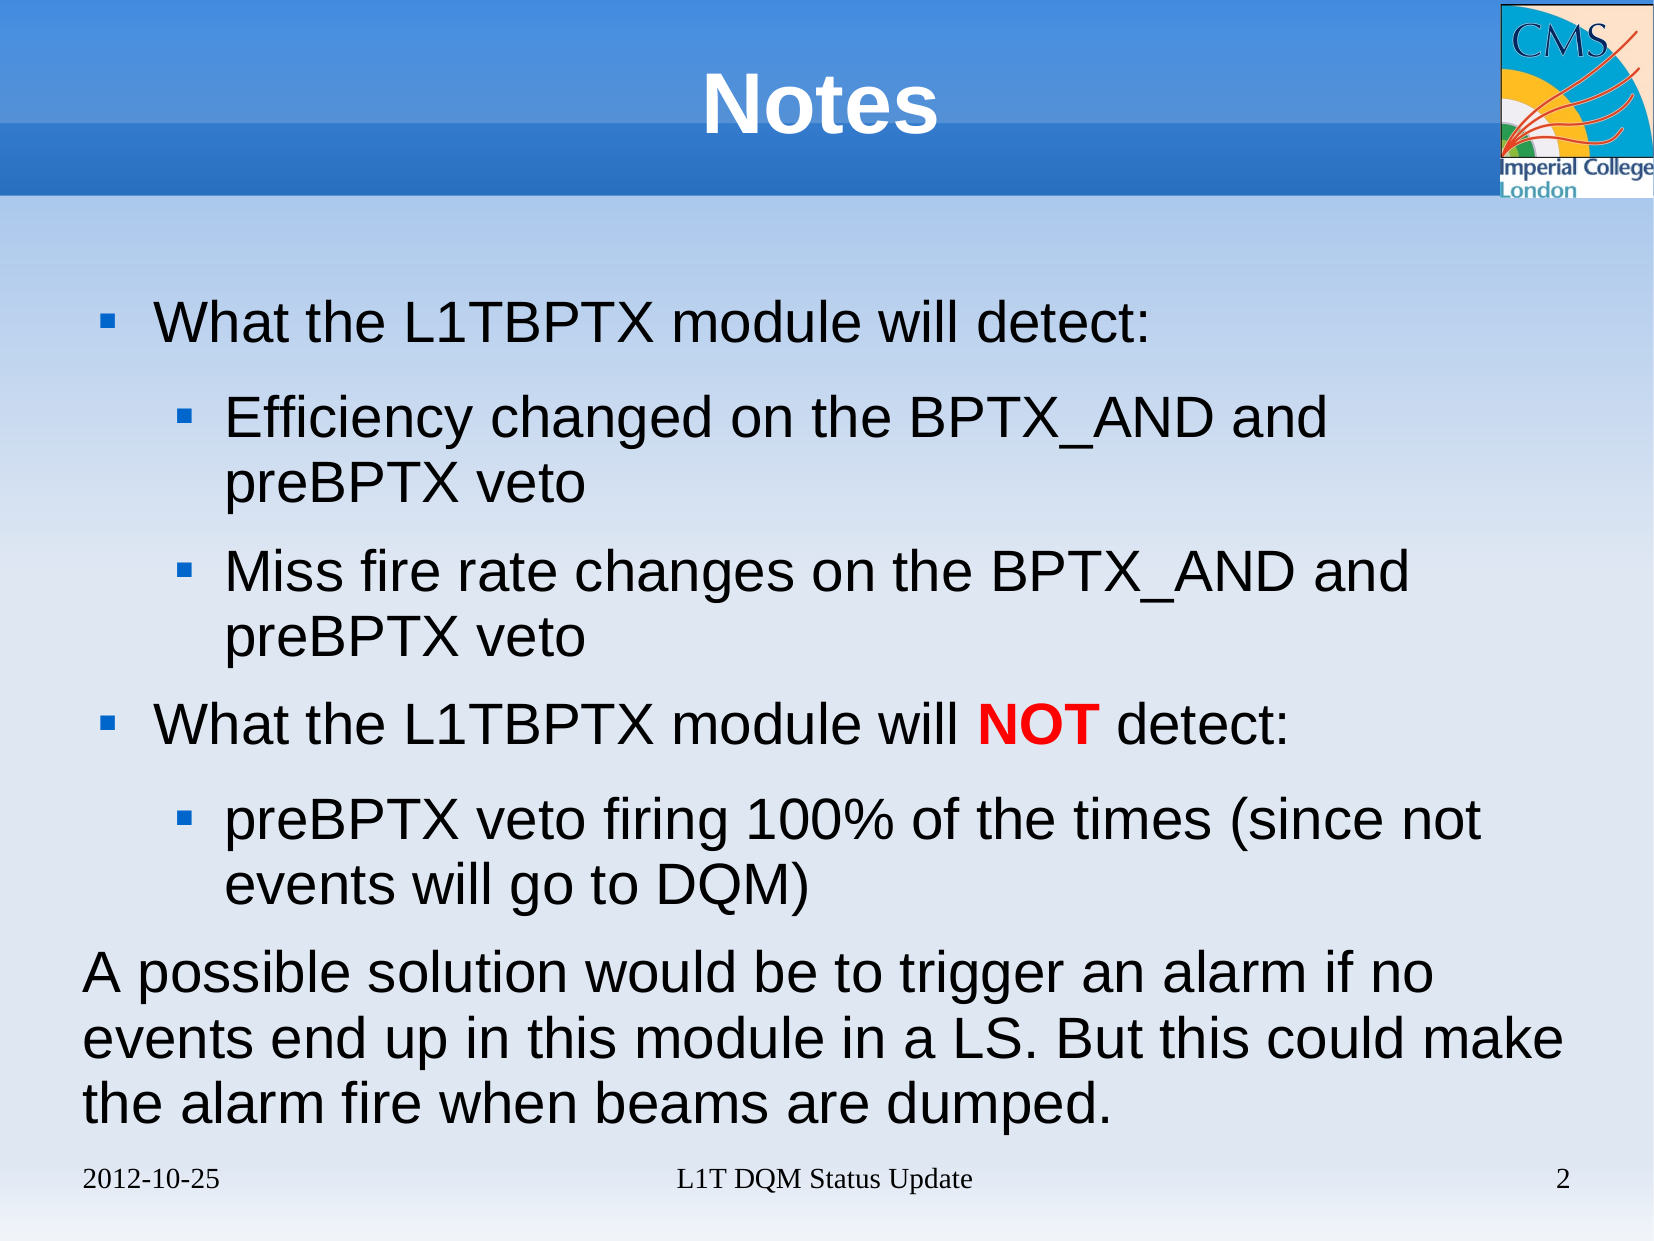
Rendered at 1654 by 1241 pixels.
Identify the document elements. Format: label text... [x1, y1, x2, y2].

list What the L1TBPTX module will detect: Efficiency changed on the BPTX_AND and preBPTX veto Miss fire rate changes on the BPTX_AND and preBPTX veto What the L1TBPTX module will NOT detect: preBPTX veto firing 100% of the times (since not events will go to DQM) A possible solution would be to trigger an alarm if no events end up in this module in a LS. But this could make the alarm fire when beams are dumped. [82, 290, 1571, 1136]
title Notes [76, 0, 1565, 208]
picture [0, 0, 1654, 1241]
